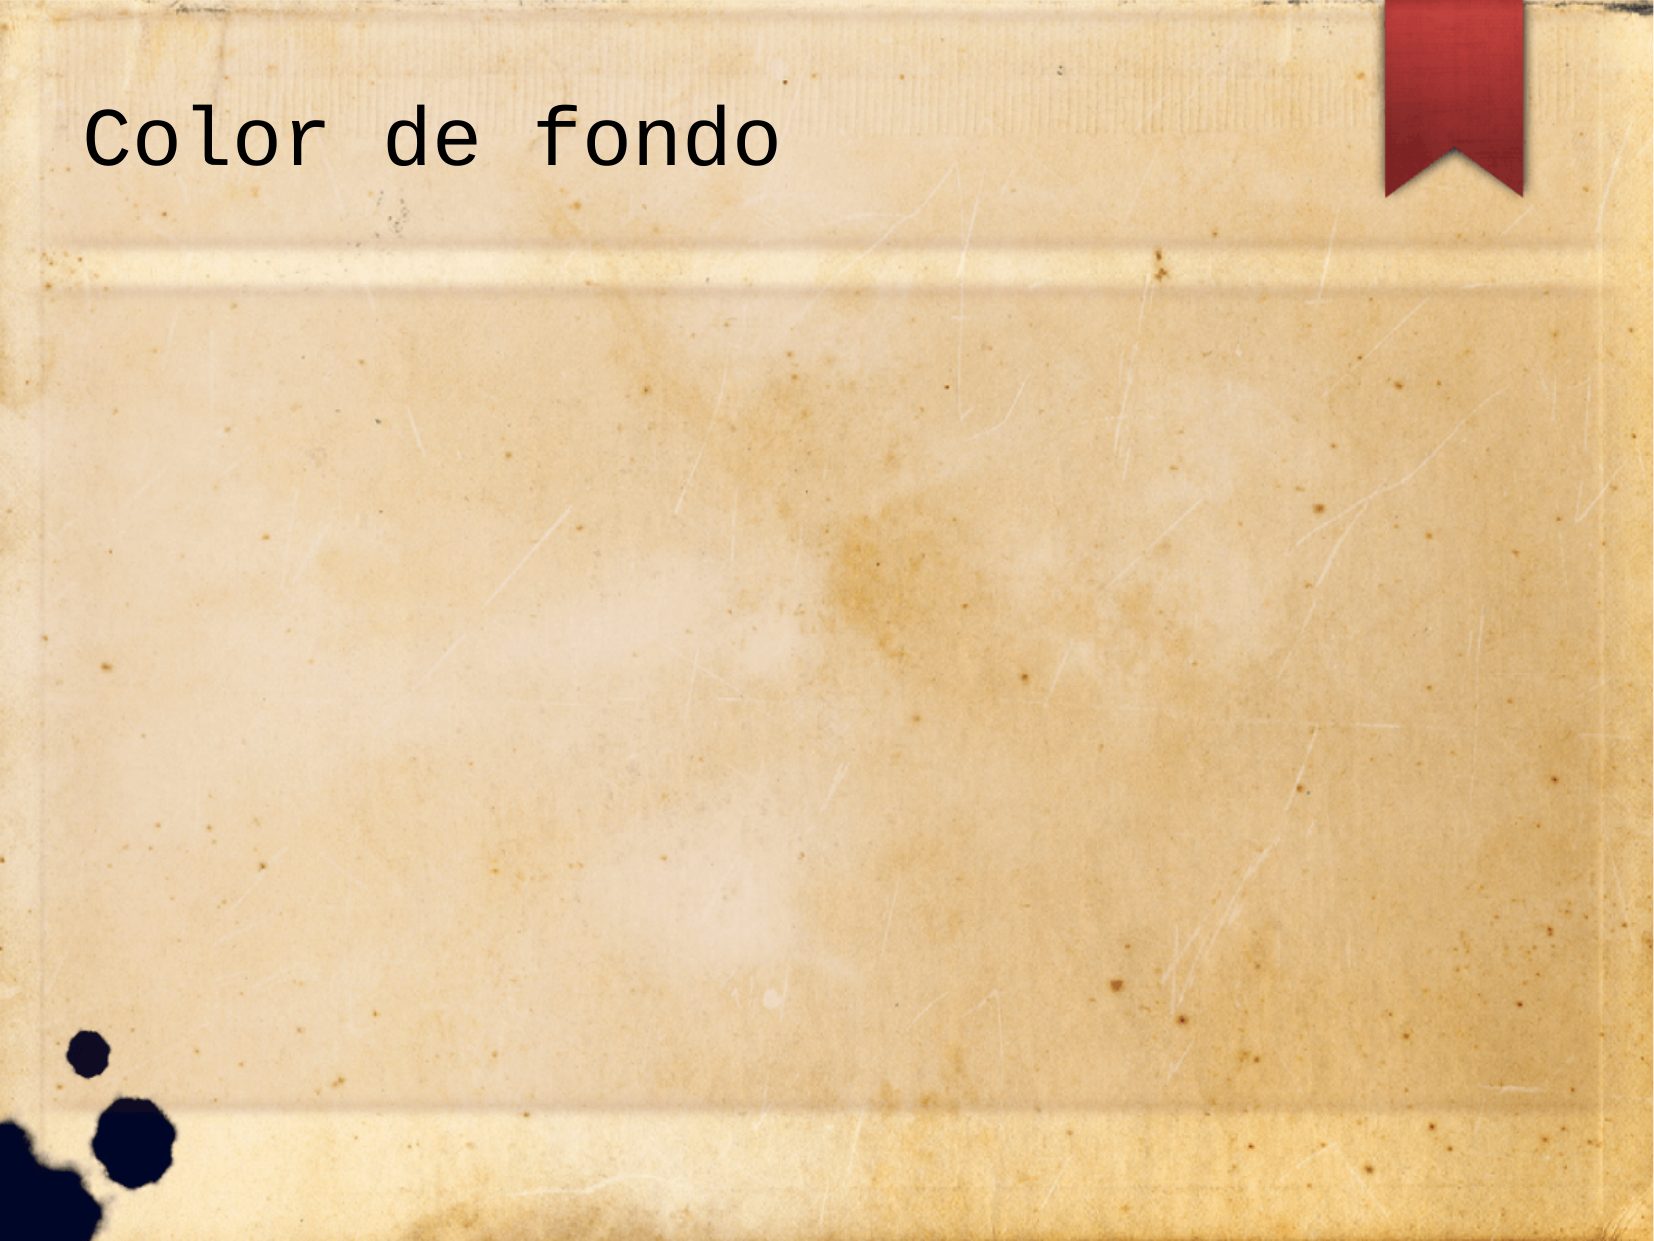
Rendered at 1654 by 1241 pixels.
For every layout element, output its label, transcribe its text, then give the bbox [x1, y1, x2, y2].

picture [0, 0, 1654, 1241]
title Color de fondo [82, 49, 1347, 237]
